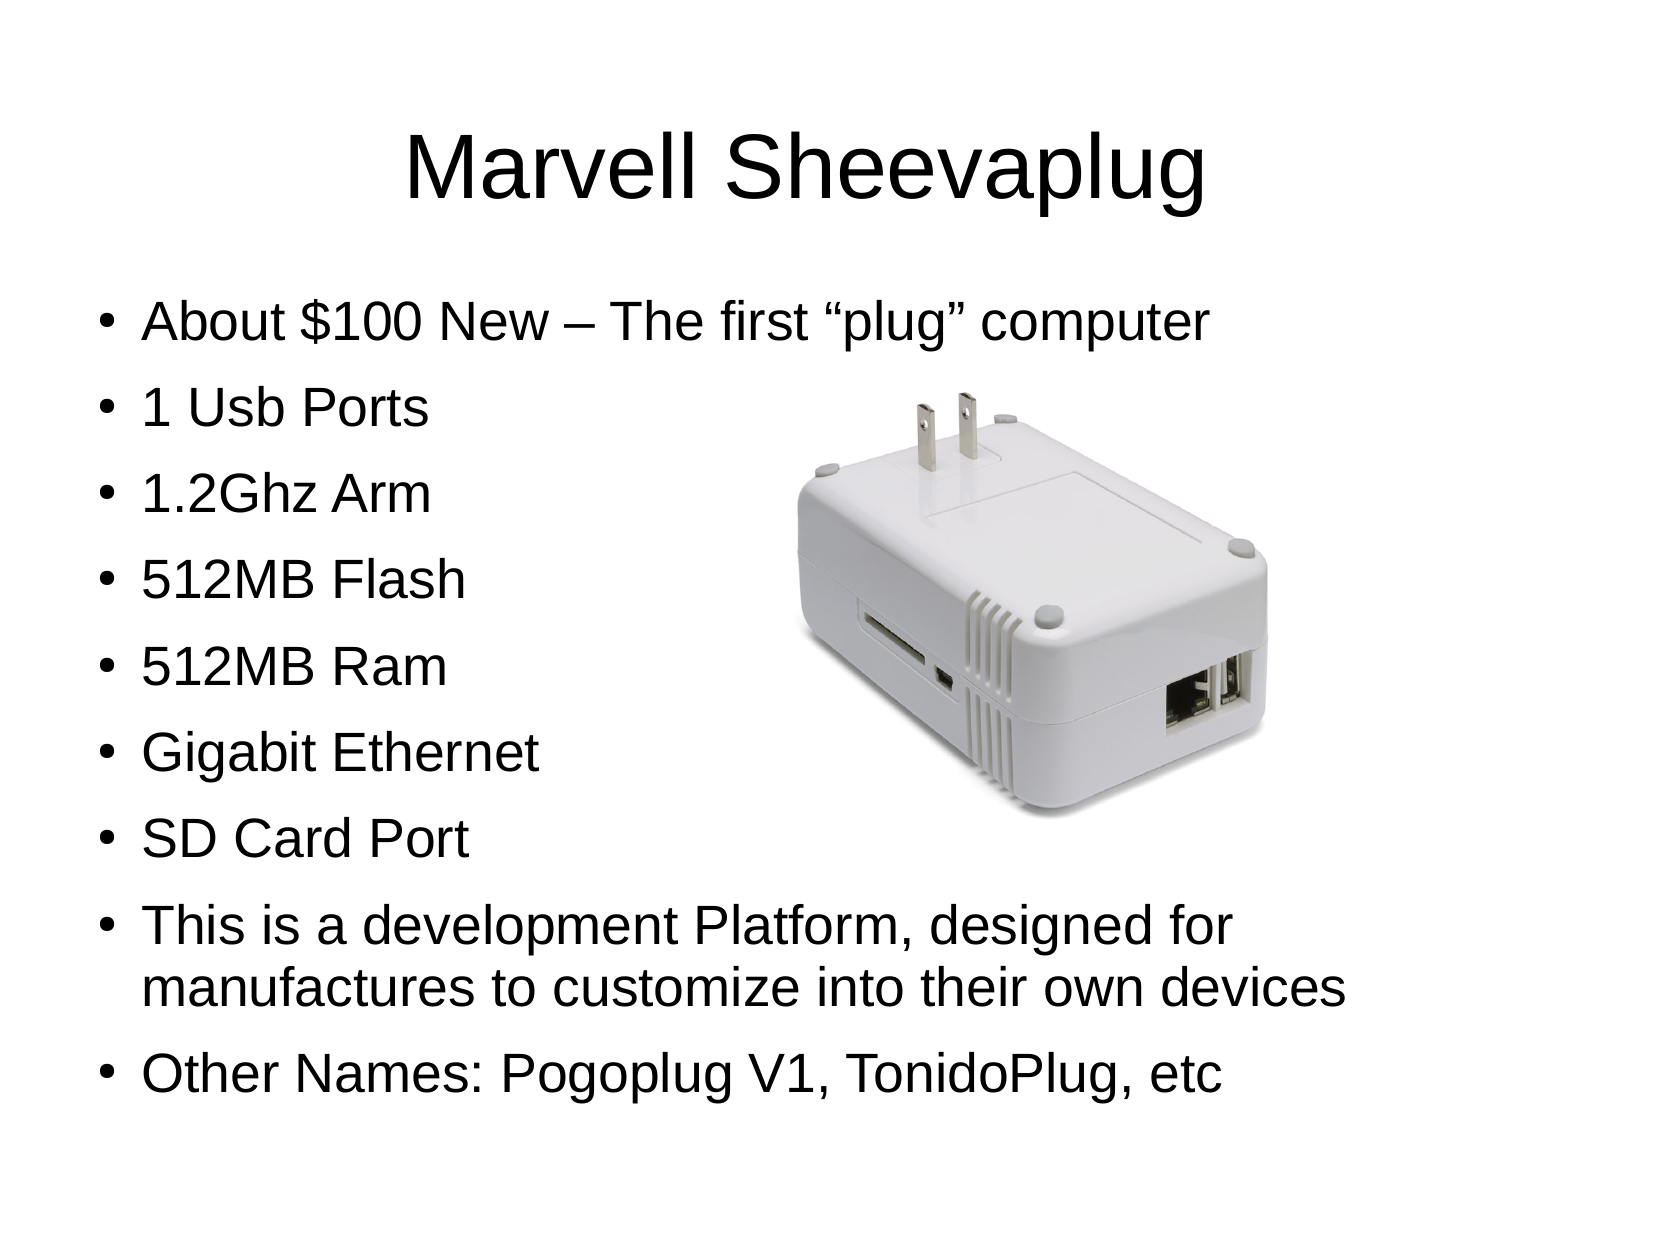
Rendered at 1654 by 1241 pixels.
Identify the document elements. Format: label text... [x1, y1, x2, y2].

list About $100 New – The first “plug” computer 1 Usb Ports 1.2Ghz Arm 512MB Flash 512MB Ram Gigabit Ethernet SD Card Port This is a development Platform, designed for manufactures to customize into their own devices Other Names: Pogoplug V1, TonidoPlug, etc [82, 290, 1571, 1109]
title Marvell Sheevaplug [75, 70, 1564, 263]
picture [787, 384, 1282, 826]
